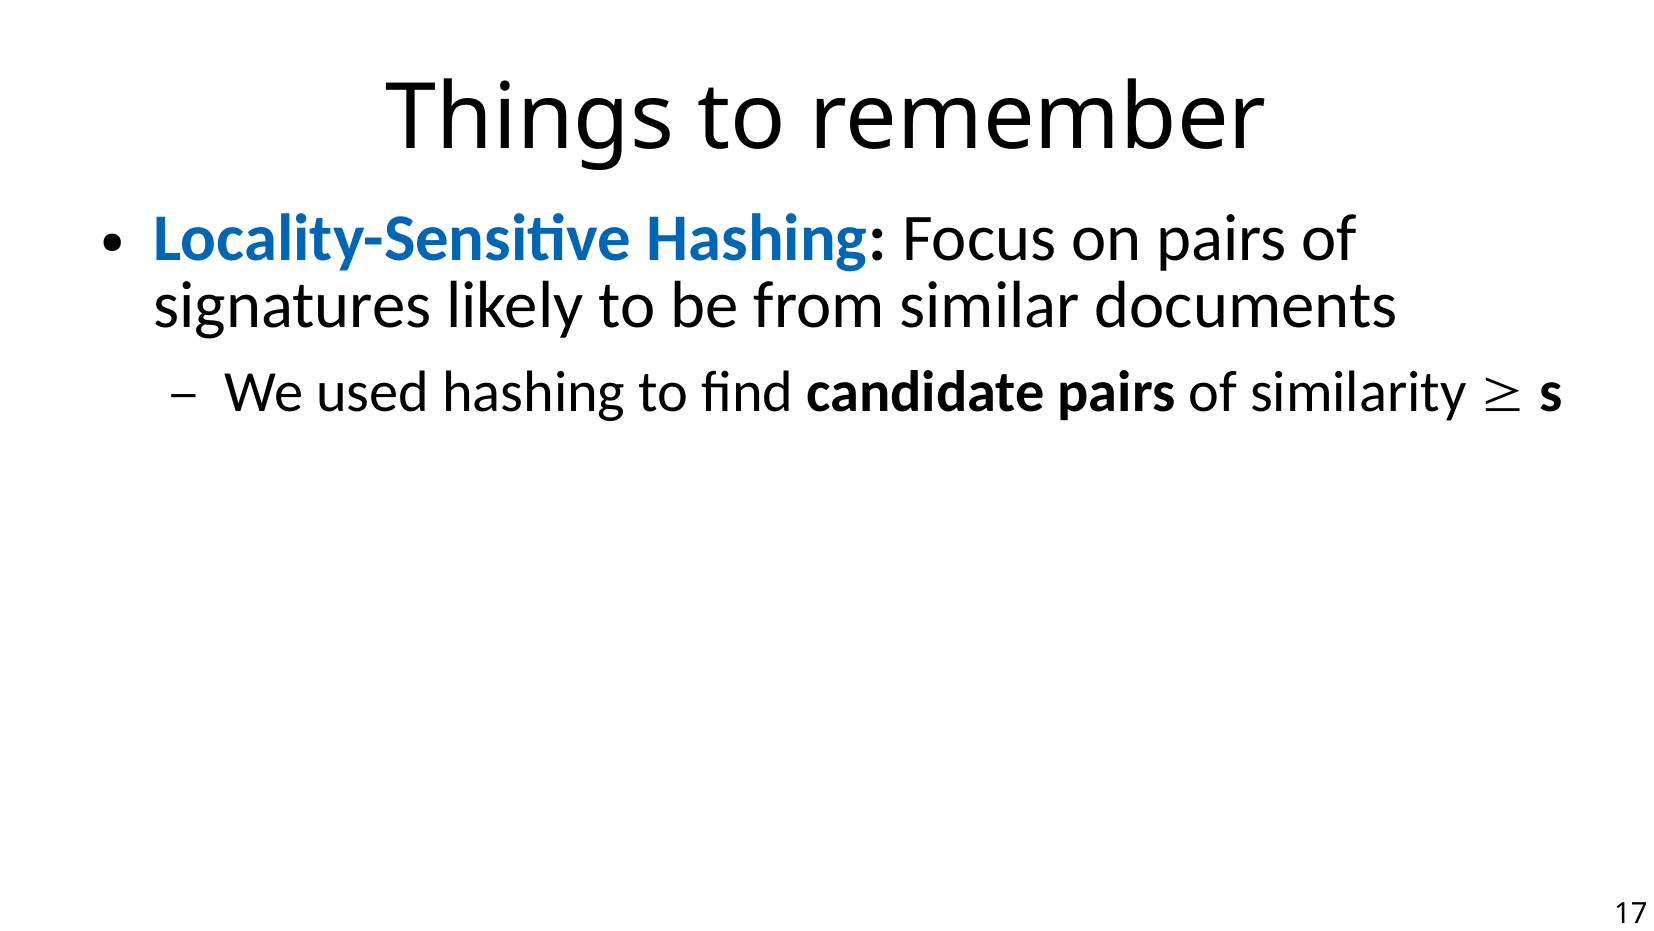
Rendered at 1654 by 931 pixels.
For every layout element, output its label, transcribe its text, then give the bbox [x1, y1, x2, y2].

list Locality-Sensitive Hashing: Focus on pairs of signatures likely to be from similar documents We used hashing to find candidate pairs of similarity  s [82, 210, 1571, 870]
title Things to remember [82, 1, 1571, 210]
